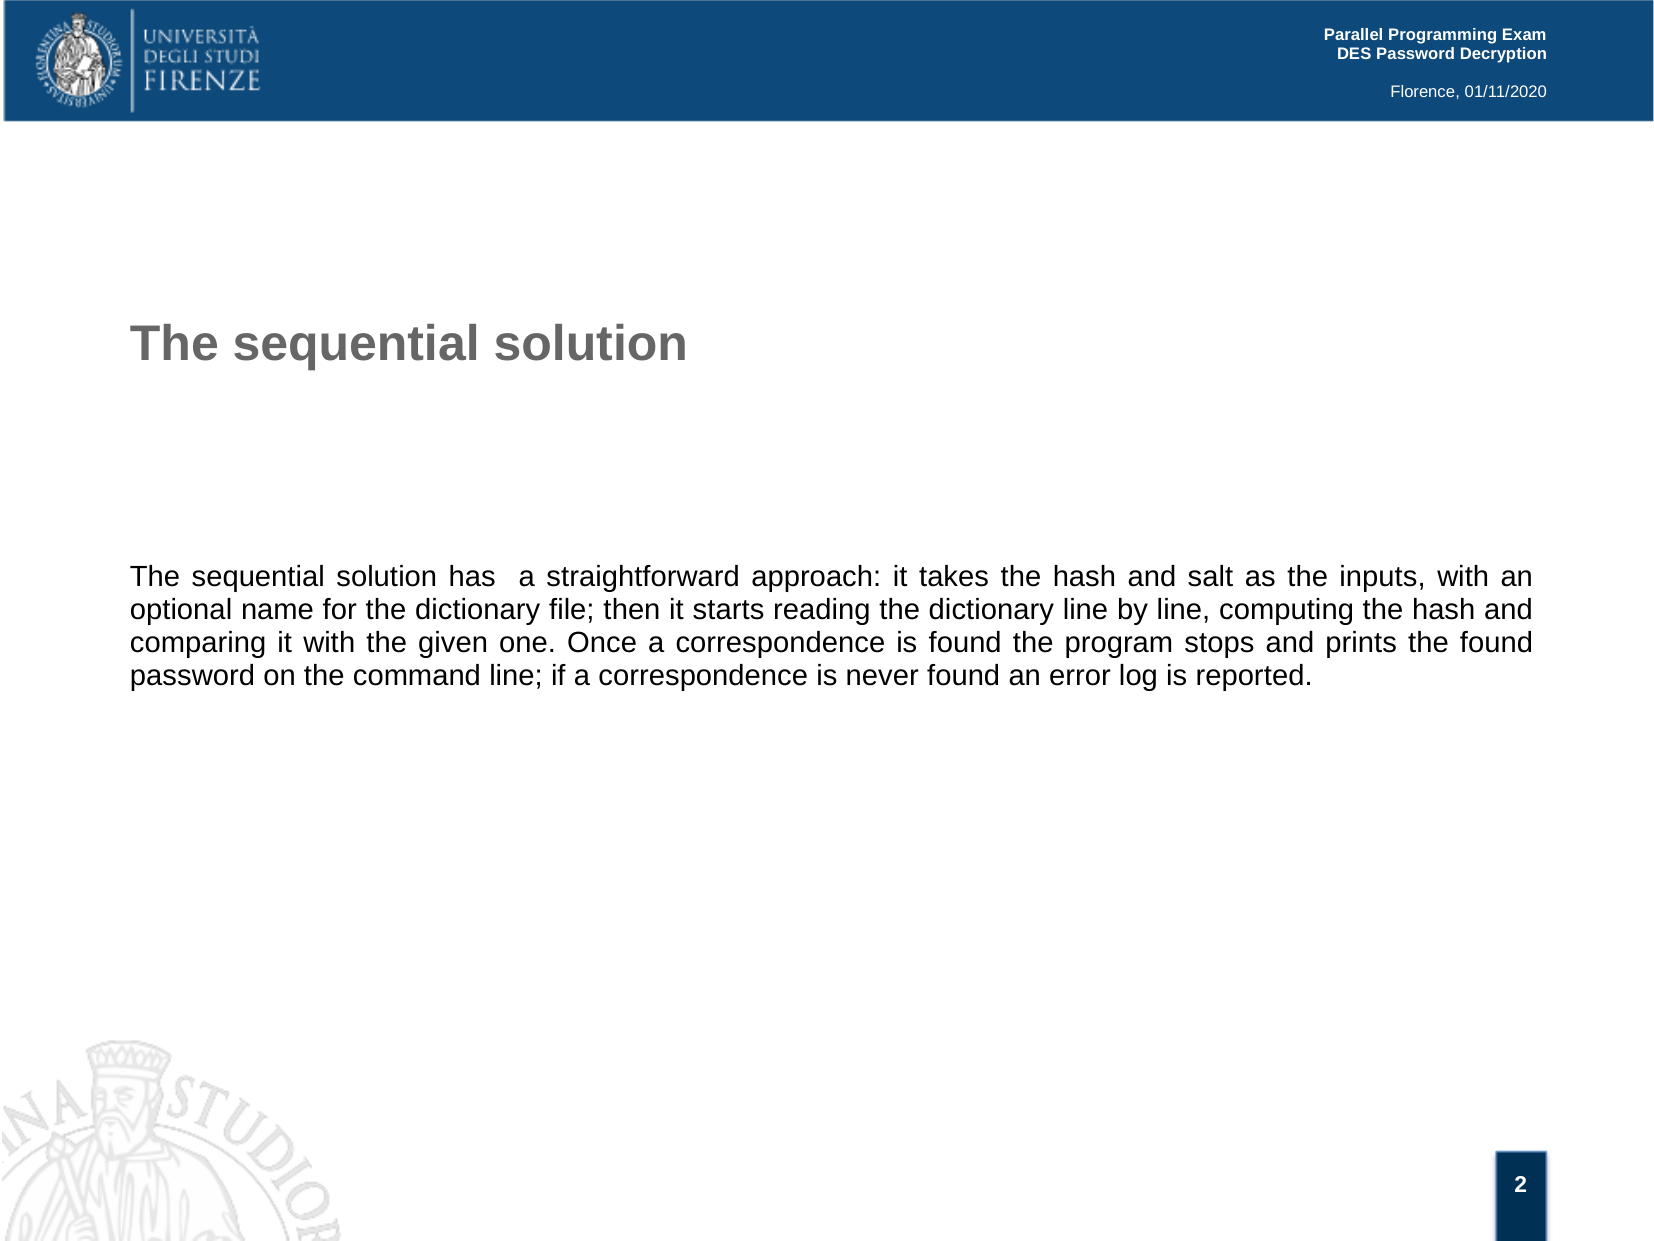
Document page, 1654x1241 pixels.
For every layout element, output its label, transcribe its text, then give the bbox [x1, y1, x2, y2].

text_box 2 [1505, 1160, 1536, 1208]
text_box Parallel Programming Exam DES Password Decryption Florence, 01/11/2020 [685, 24, 1548, 102]
picture [2, 0, 1654, 1241]
text_box The sequential solution [129, 268, 993, 389]
text_box The sequential solution has a straightforward approach: it takes the hash and salt as the inputs, with an optional name for the dictionary file; then it starts reading the dictionary line by line, computing the hash and comparing it with the given one. Once a correspondence is found the program stops and prints the found password on the command line; if a correspondence is never found an error log is reported. [129, 478, 1536, 774]
